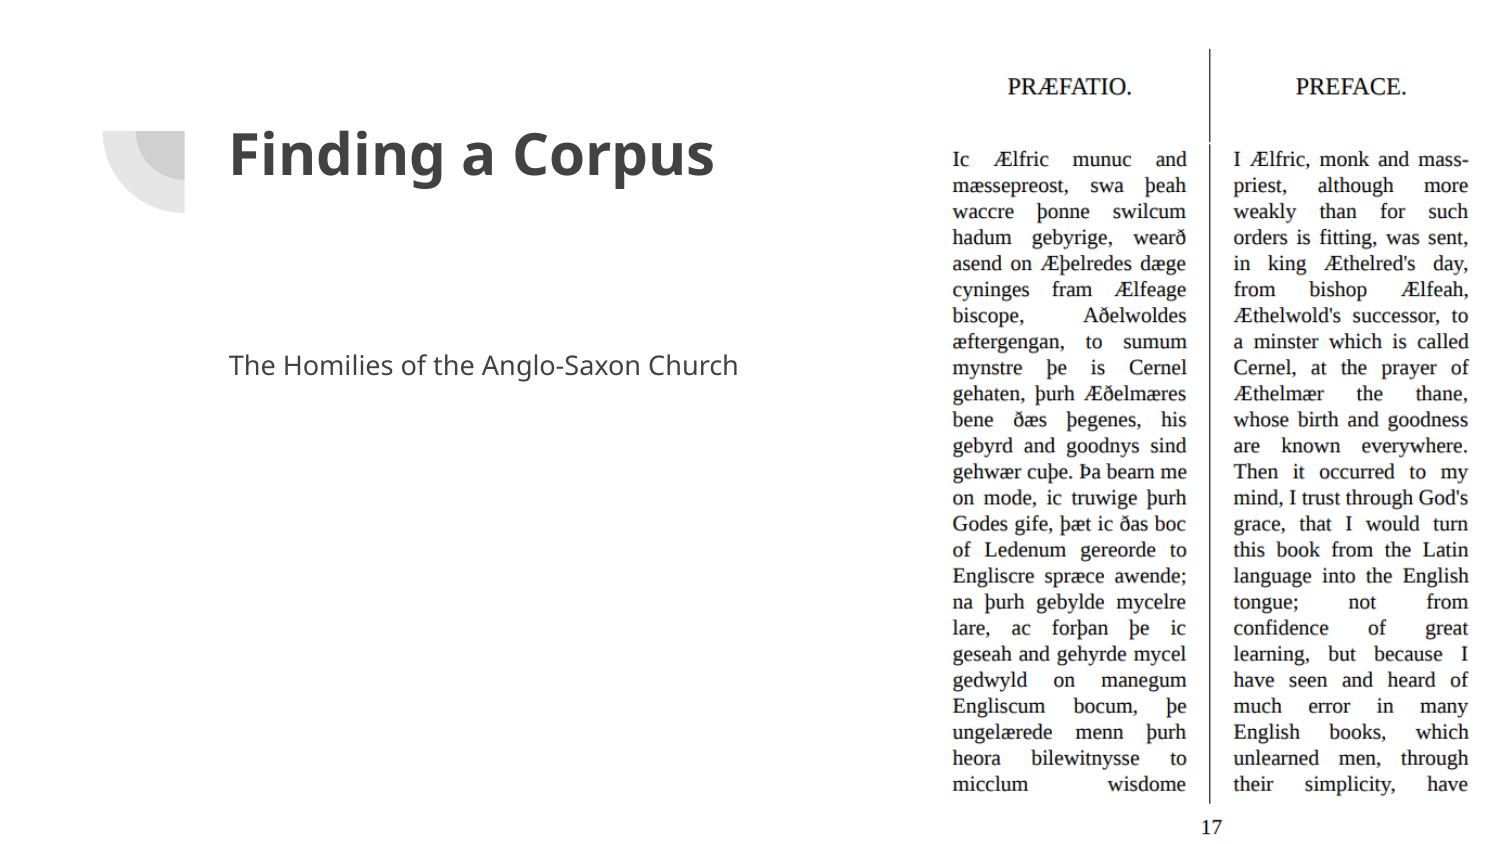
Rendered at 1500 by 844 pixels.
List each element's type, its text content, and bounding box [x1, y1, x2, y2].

list The Homilies of the Anglo-Saxon Church [213, 326, 924, 744]
title Finding a Corpus [213, 98, 924, 263]
picture [924, 0, 1500, 844]
